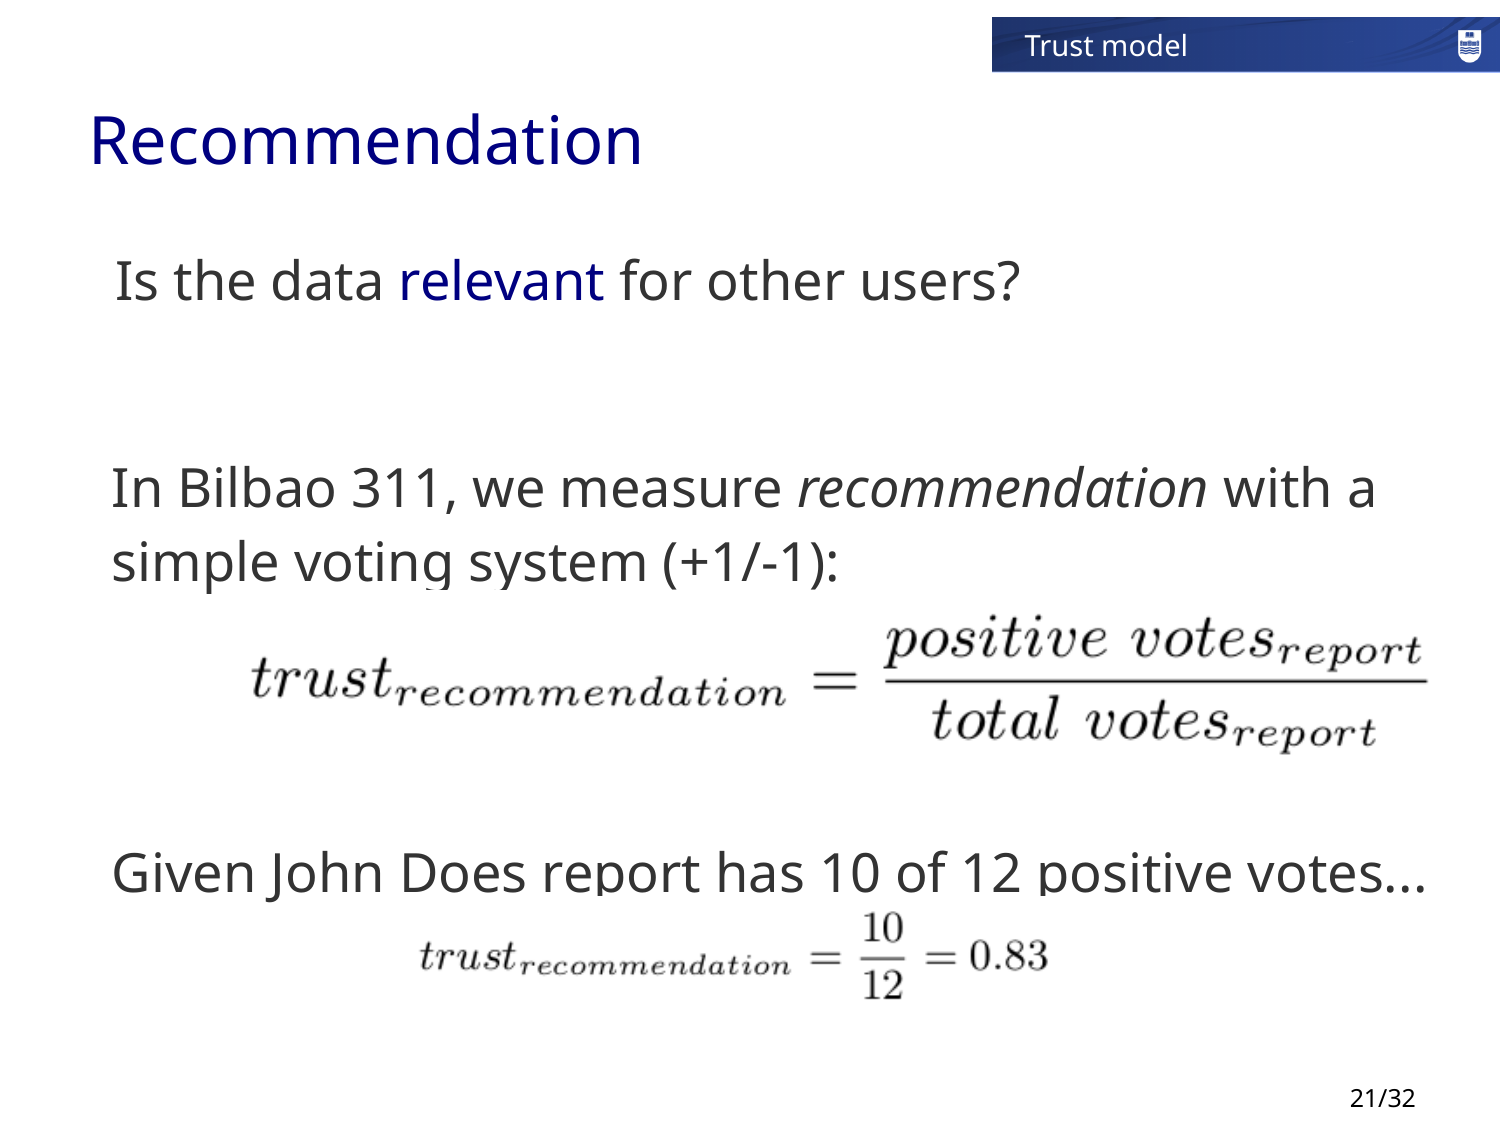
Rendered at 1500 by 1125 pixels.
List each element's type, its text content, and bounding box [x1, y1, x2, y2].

title Recommendation [2, 99, 1365, 177]
picture [992, 17, 1500, 73]
list Is the data relevant for other users? [100, 238, 1495, 1016]
text_box In Bilbao 311, we measure recommendation with a simple voting system (+1/-1): Given John Does report has 10 of 12 positive votes... [111, 449, 1441, 999]
text_box Trust model [1009, 17, 1483, 67]
picture [219, 590, 1465, 788]
picture [374, 896, 1069, 1022]
